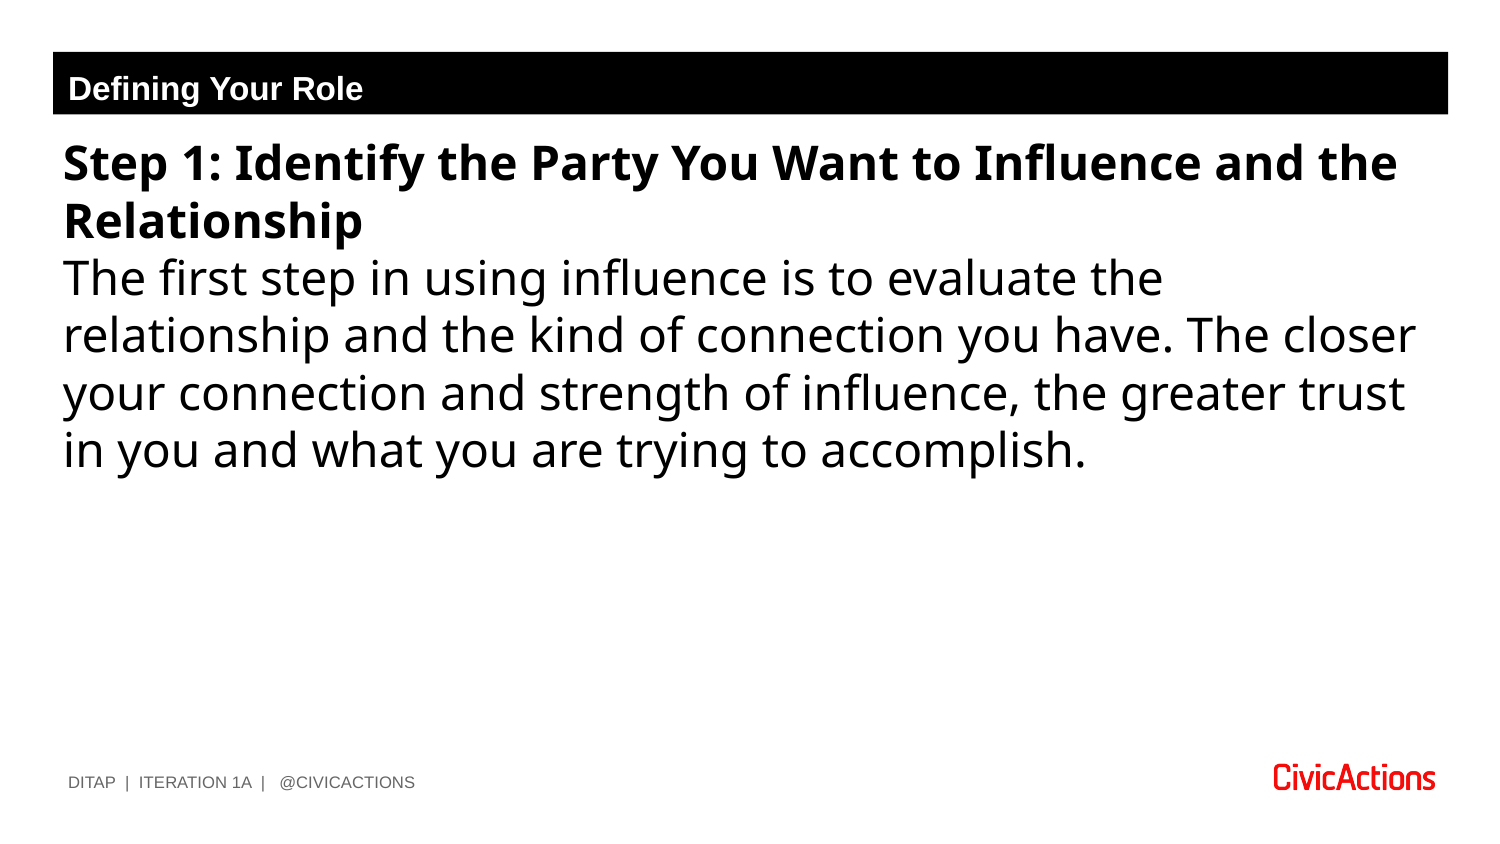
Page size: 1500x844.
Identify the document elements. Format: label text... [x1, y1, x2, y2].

picture [1271, 758, 1438, 795]
list Step 1: Identify the Party You Want to Influence and the Relationship The first step in using influence is to evaluate the relationship and the kind of connection you have. The closer your connection and strength of influence, the greater trust in you and what you are trying to accomplish. [53, 123, 1449, 717]
title Defining Your Role [53, 51, 1449, 115]
